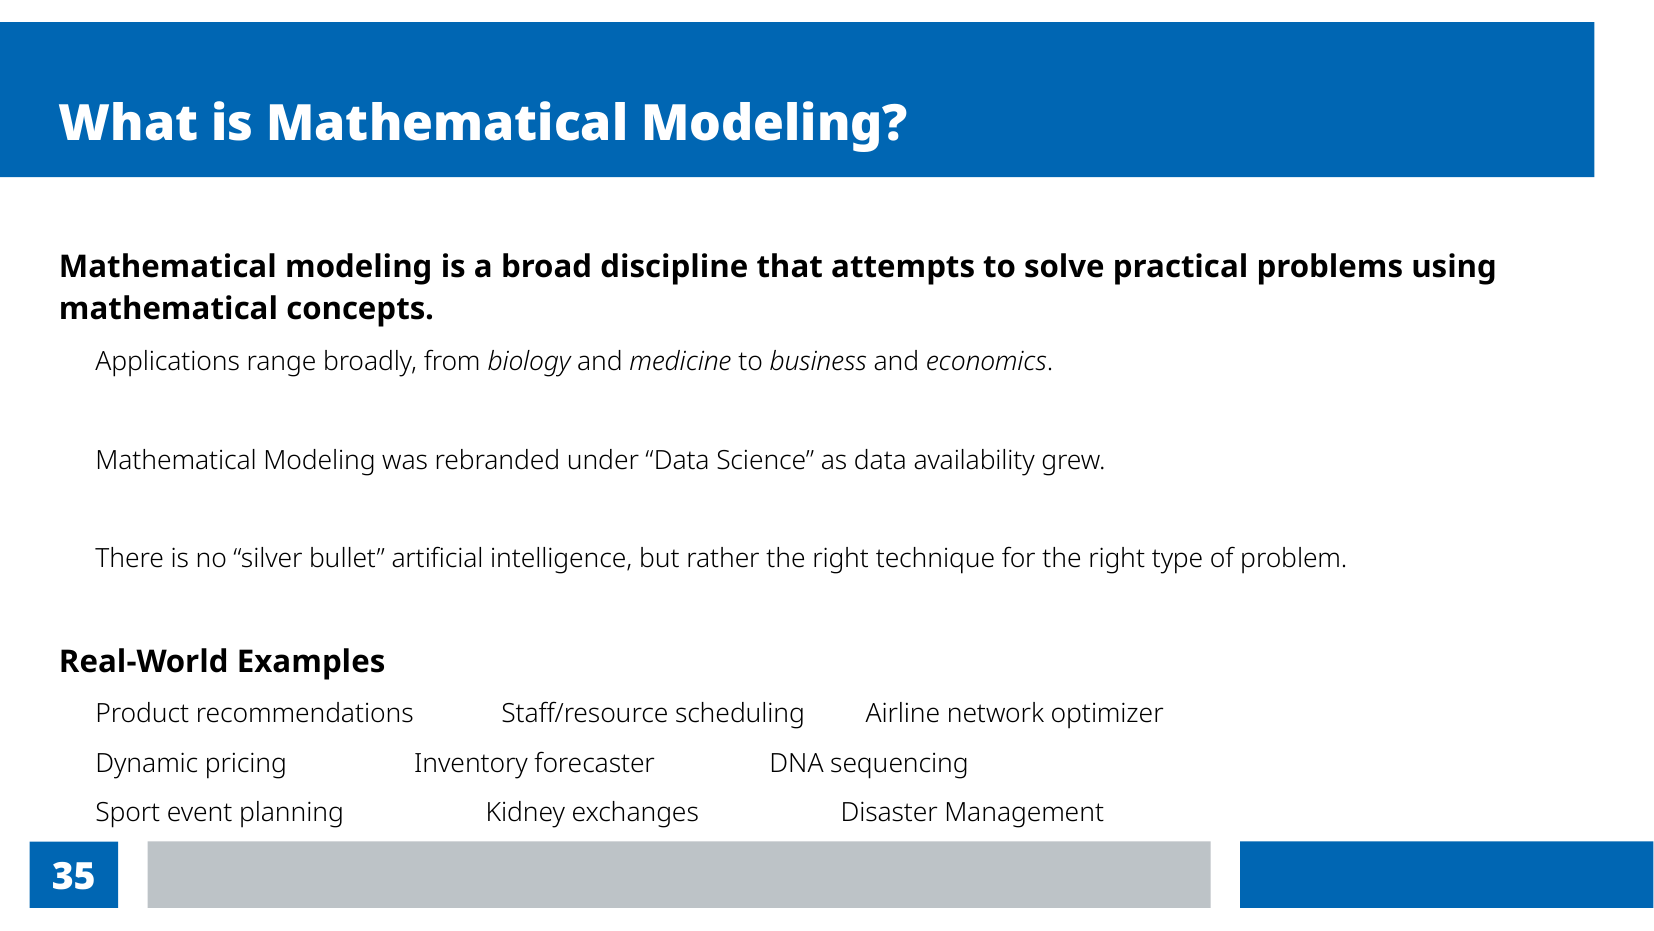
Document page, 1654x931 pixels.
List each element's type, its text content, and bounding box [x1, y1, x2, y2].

list Mathematical modeling is a broad discipline that attempts to solve practical problems using mathematical concepts. Applications range broadly, from biology and medicine to business and economics. Mathematical Modeling was rebranded under “Data Science” as data availability grew. There is no “silver bullet” artificial intelligence, but rather the right technique for the right type of problem. Real-World Examples Product recommendations Staff/resource scheduling Airline network optimizer Dynamic pricing Inventory forecaster DNA sequencing Sport event planning Kidney exchanges Disaster Management [59, 243, 1565, 886]
title What is Mathematical Modeling? [59, 44, 1595, 156]
